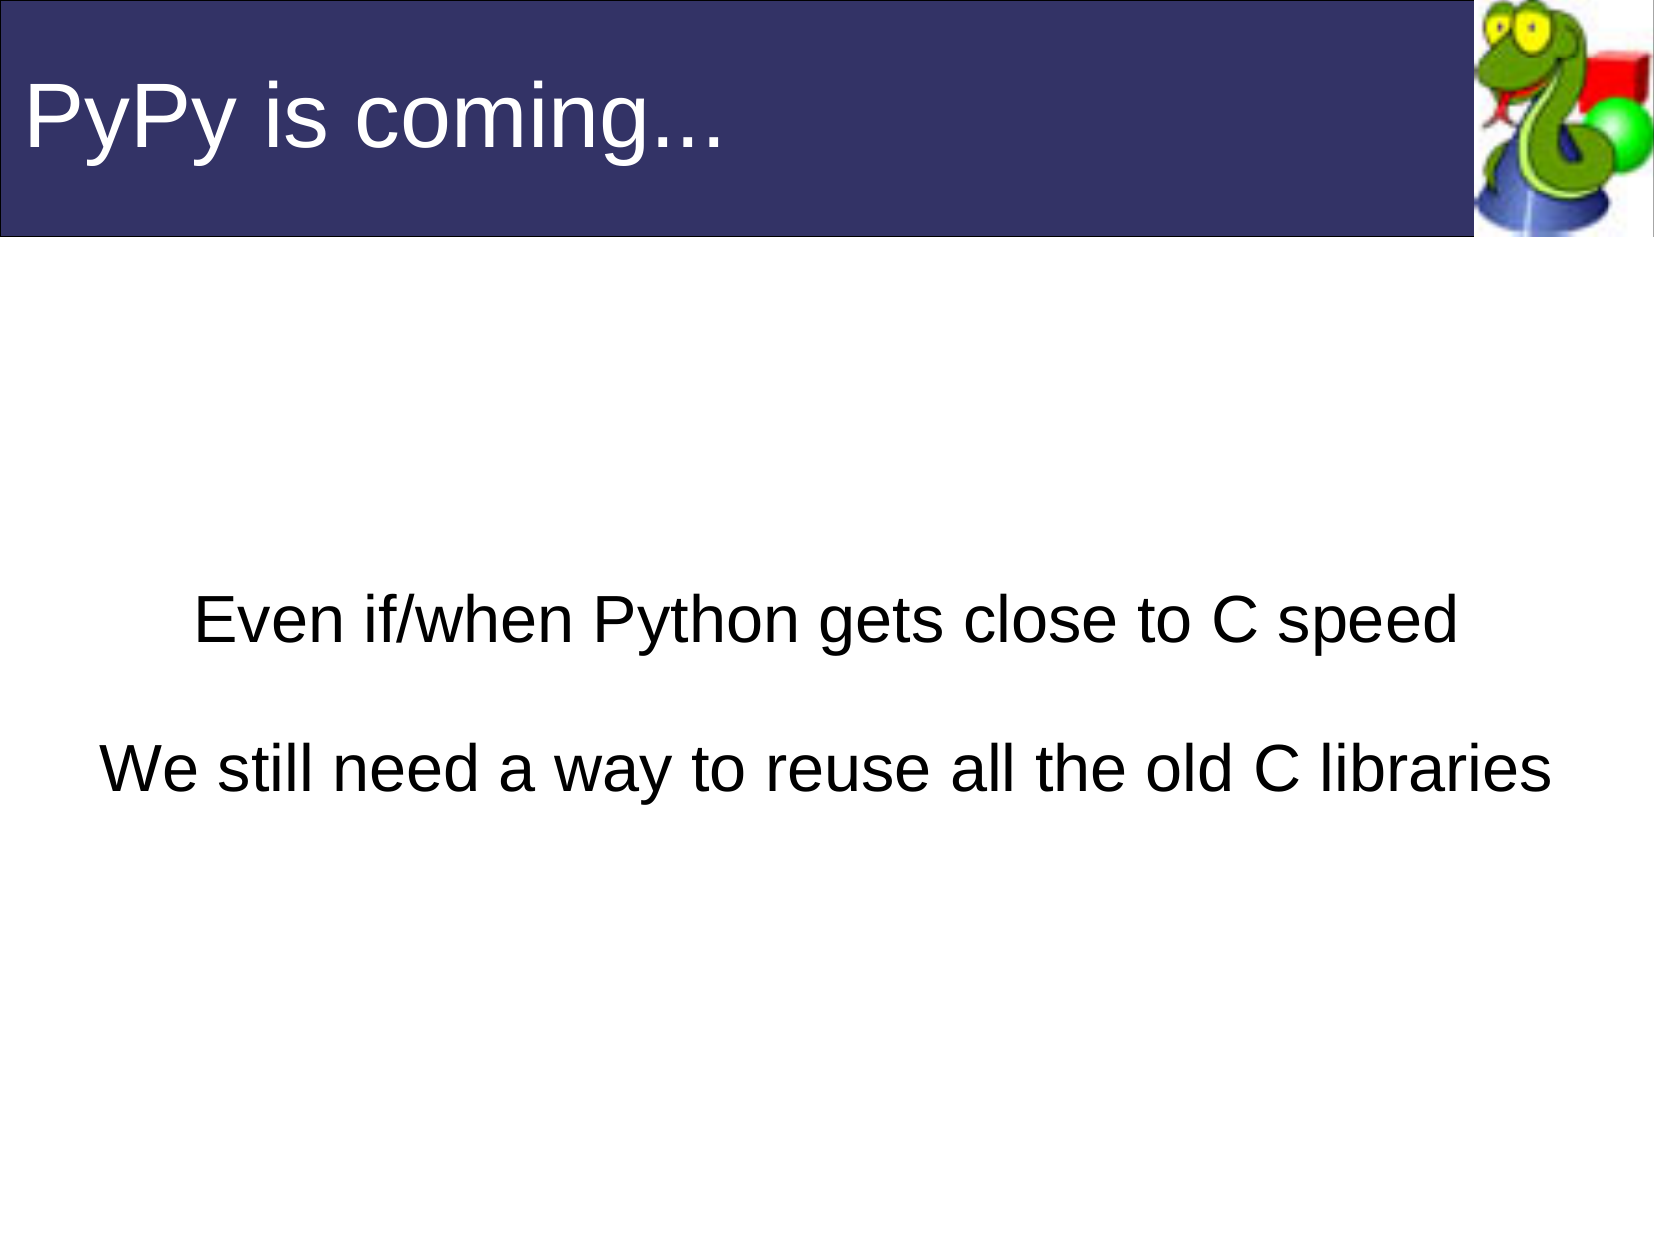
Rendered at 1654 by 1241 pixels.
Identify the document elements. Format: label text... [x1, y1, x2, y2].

title PyPy is coming... [23, 19, 1477, 212]
picture [1474, 0, 1654, 237]
subtitle Even if/when Python gets close to C speed We still need a way to reuse all the old C libraries [88, 450, 1565, 938]
